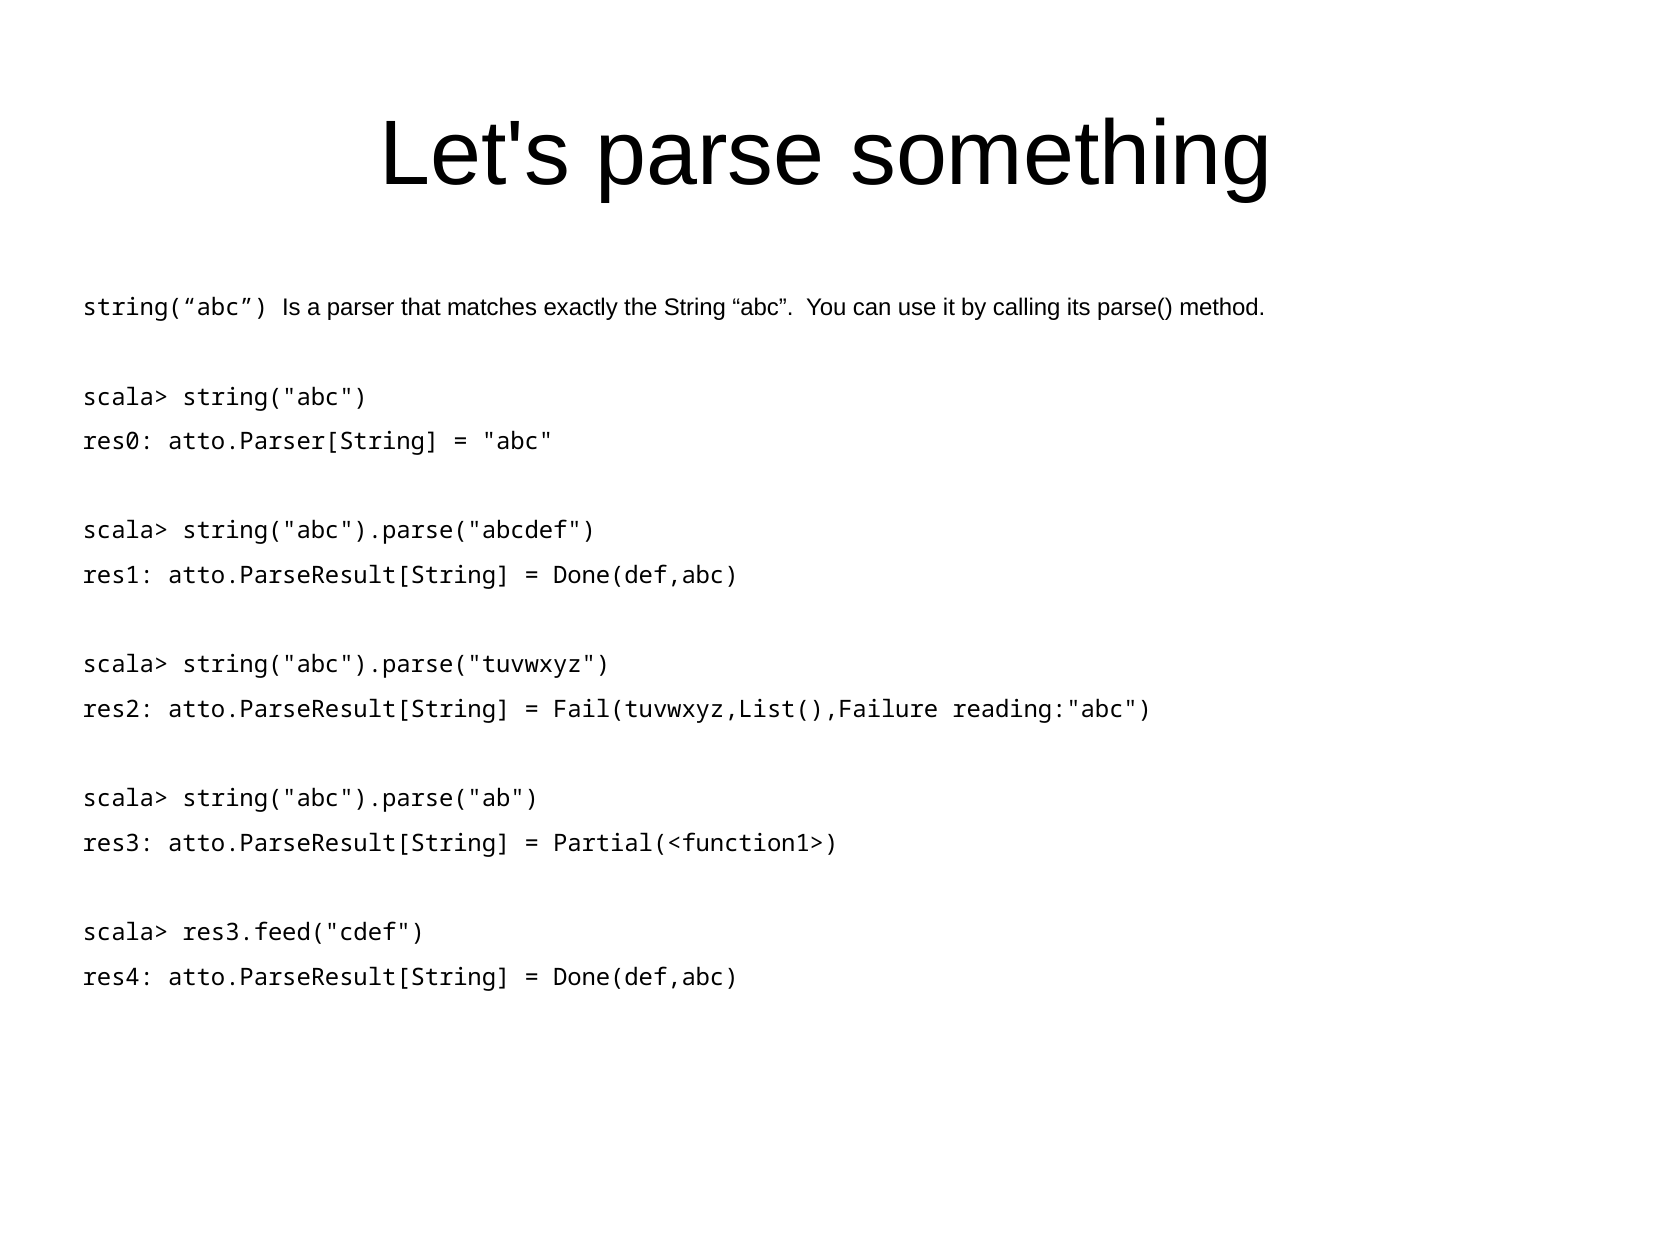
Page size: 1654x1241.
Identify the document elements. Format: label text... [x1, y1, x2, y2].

list string(“abc”) Is a parser that matches exactly the String “abc”. You can use it by calling its parse() method. scala> string("abc") res0: atto.Parser[String] = "abc" scala> string("abc").parse("abcdef") res1: atto.ParseResult[String] = Done(def,abc) scala> string("abc").parse("tuvwxyz") res2: atto.ParseResult[String] = Fail(tuvwxyz,List(),Failure reading:"abc") scala> string("abc").parse("ab") res3: atto.ParseResult[String] = Partial(<function1>) scala> res3.feed("cdef") res4: atto.ParseResult[String] = Done(def,abc) [82, 290, 1538, 1010]
title Let's parse something [82, 49, 1571, 257]
